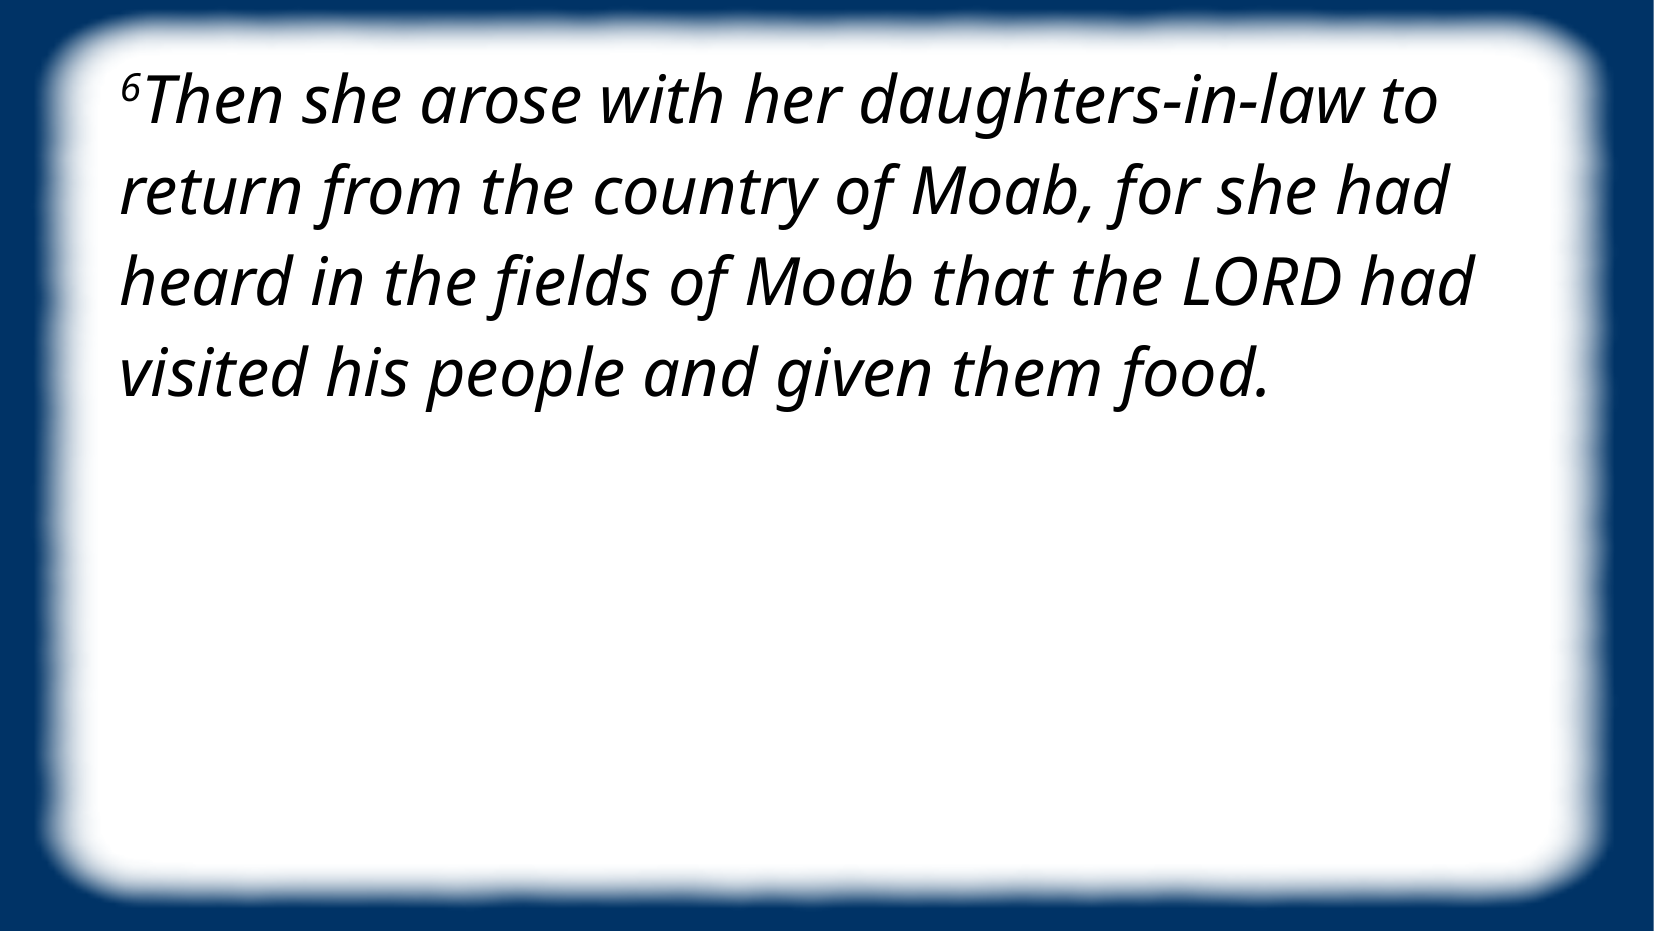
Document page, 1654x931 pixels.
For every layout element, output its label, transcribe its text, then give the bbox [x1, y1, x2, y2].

picture [0, 0, 1654, 931]
text_box 6Then she arose with her daughters-in-law to return from the country of Moab, for she had heard in the fields of Moab that the LORD had visited his people and given them food. [105, 45, 1546, 415]
